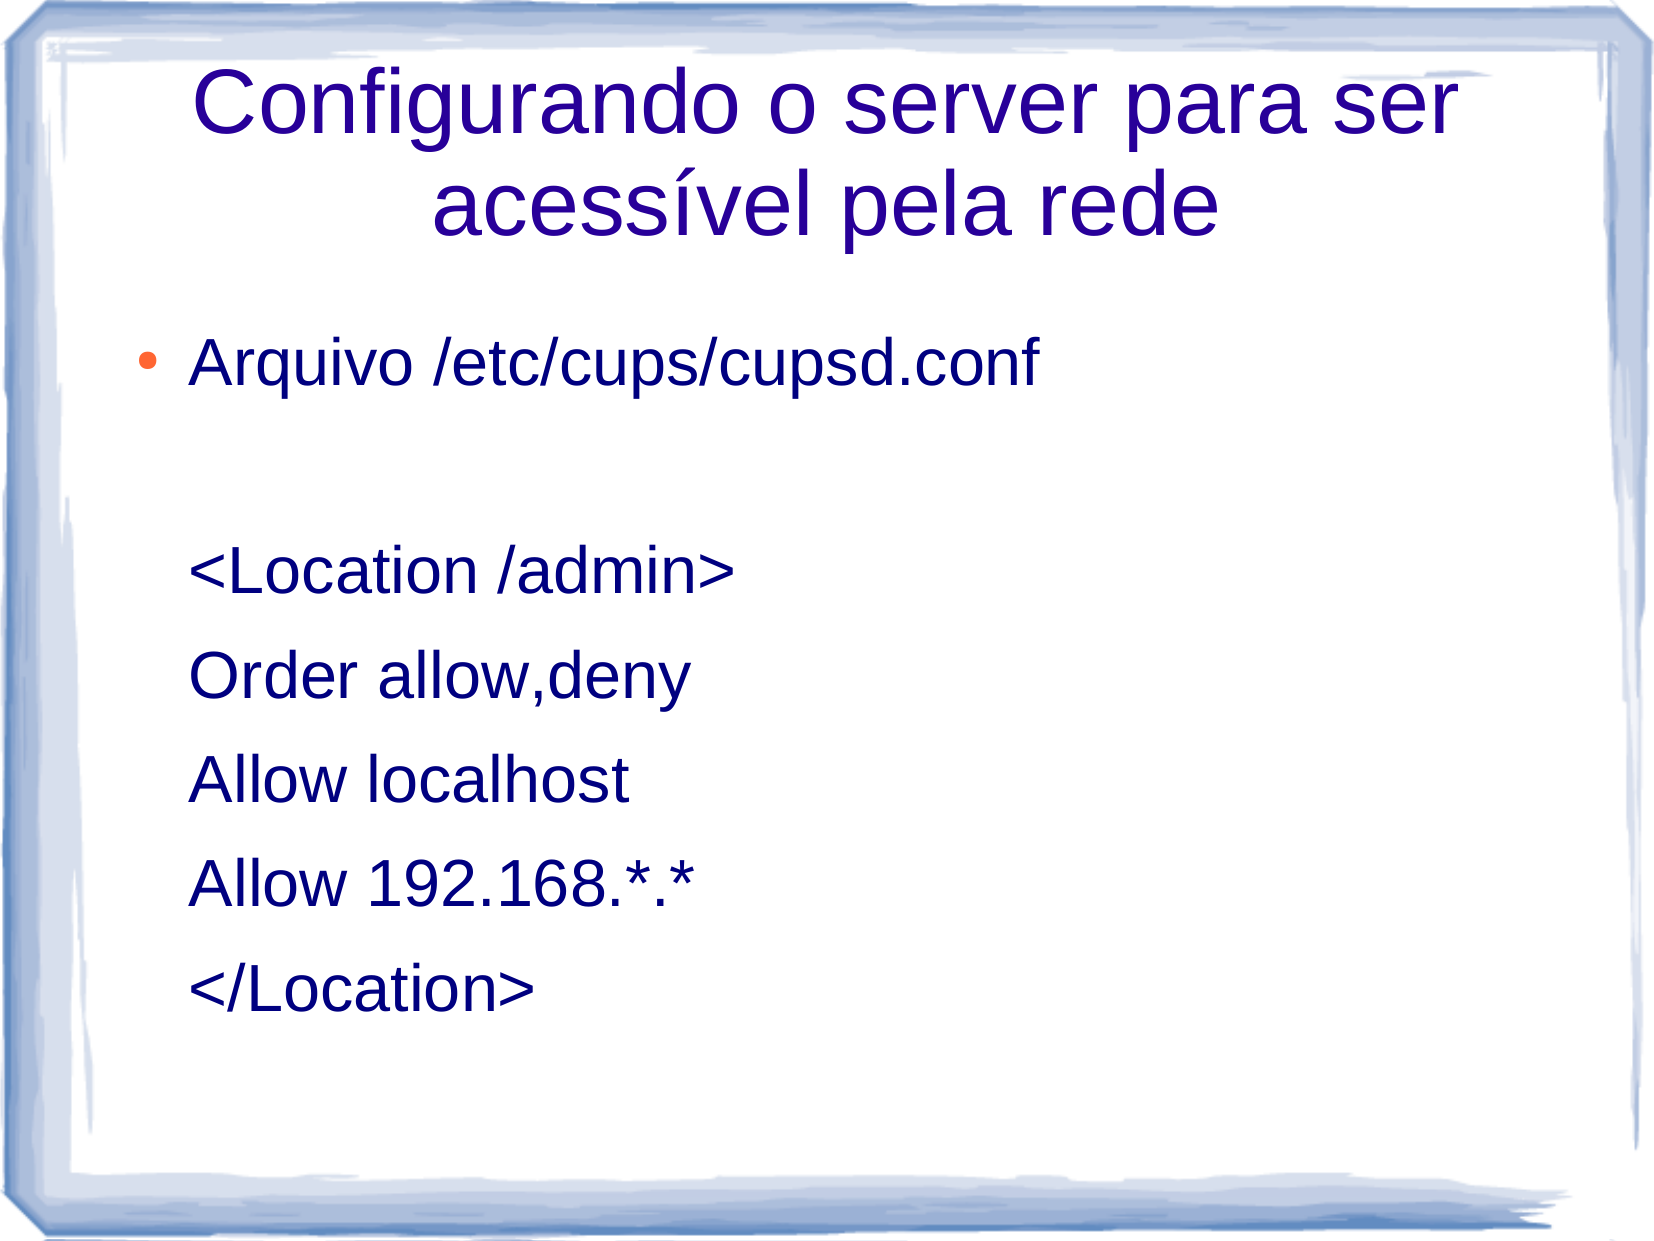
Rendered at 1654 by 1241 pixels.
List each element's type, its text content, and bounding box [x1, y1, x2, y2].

list Arquivo /etc/cups/cupsd.conf <Location /admin> Order allow,deny Allow localhost Allow 192.168.*.* </Location> [118, 324, 1571, 1045]
picture [0, 0, 1654, 1241]
title Configurando o server para ser acessível pela rede [82, 49, 1571, 257]
